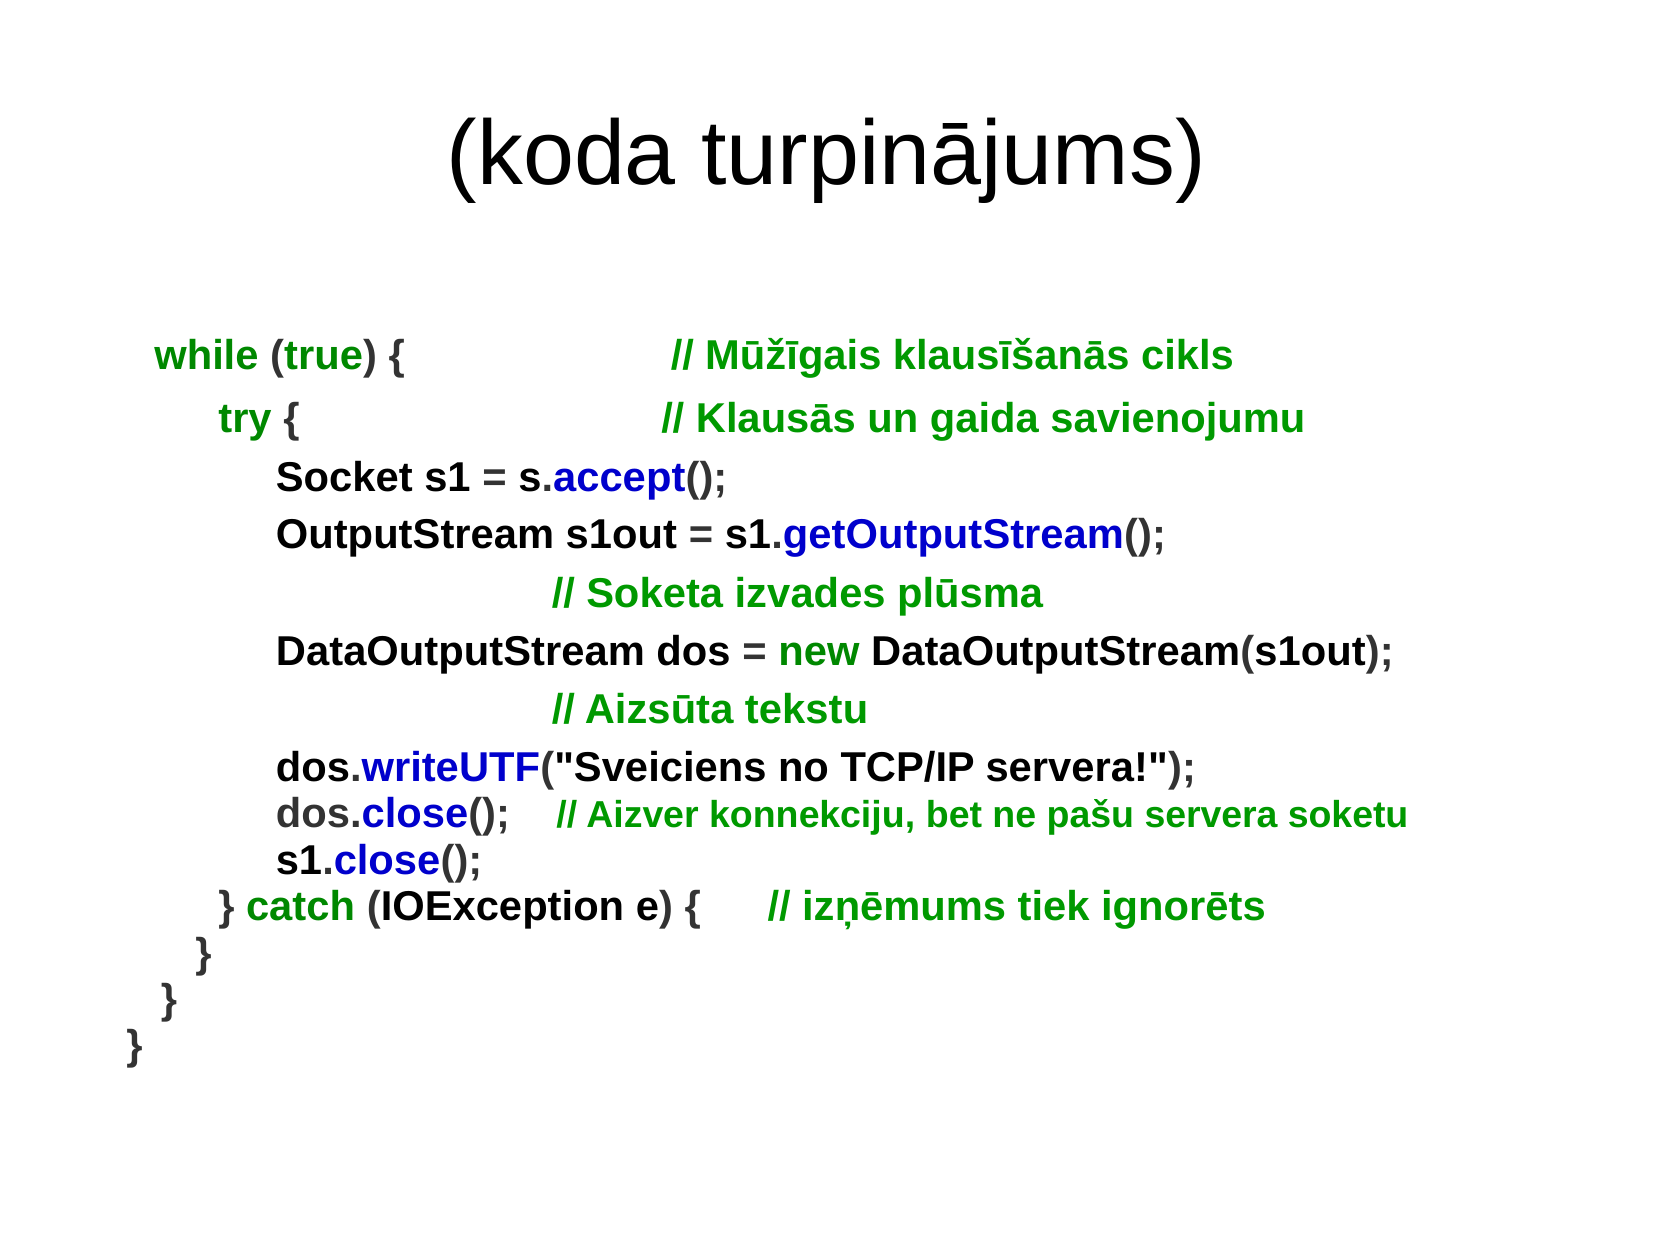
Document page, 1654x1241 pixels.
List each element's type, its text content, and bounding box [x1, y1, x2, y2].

list while (true) { // Mūžīgais klausīšanās cikls try { // Klausās un gaida savienojumu Socket s1 = s.accept(); OutputStream s1out = s1.getOutputStream(); // Soketa izvades plūsma DataOutputStream dos = new DataOutputStream(s1out); // Aizsūta tekstu dos.writeUTF("Sveiciens no TCP/IP servera!"); dos.close(); // Aizver konnekciju, bet ne pašu servera soketu s1.close(); } catch (IOException e) { // izņēmums tiek ignorēts } } } [80, 290, 1595, 1205]
title (koda turpinājums) [82, 49, 1571, 257]
